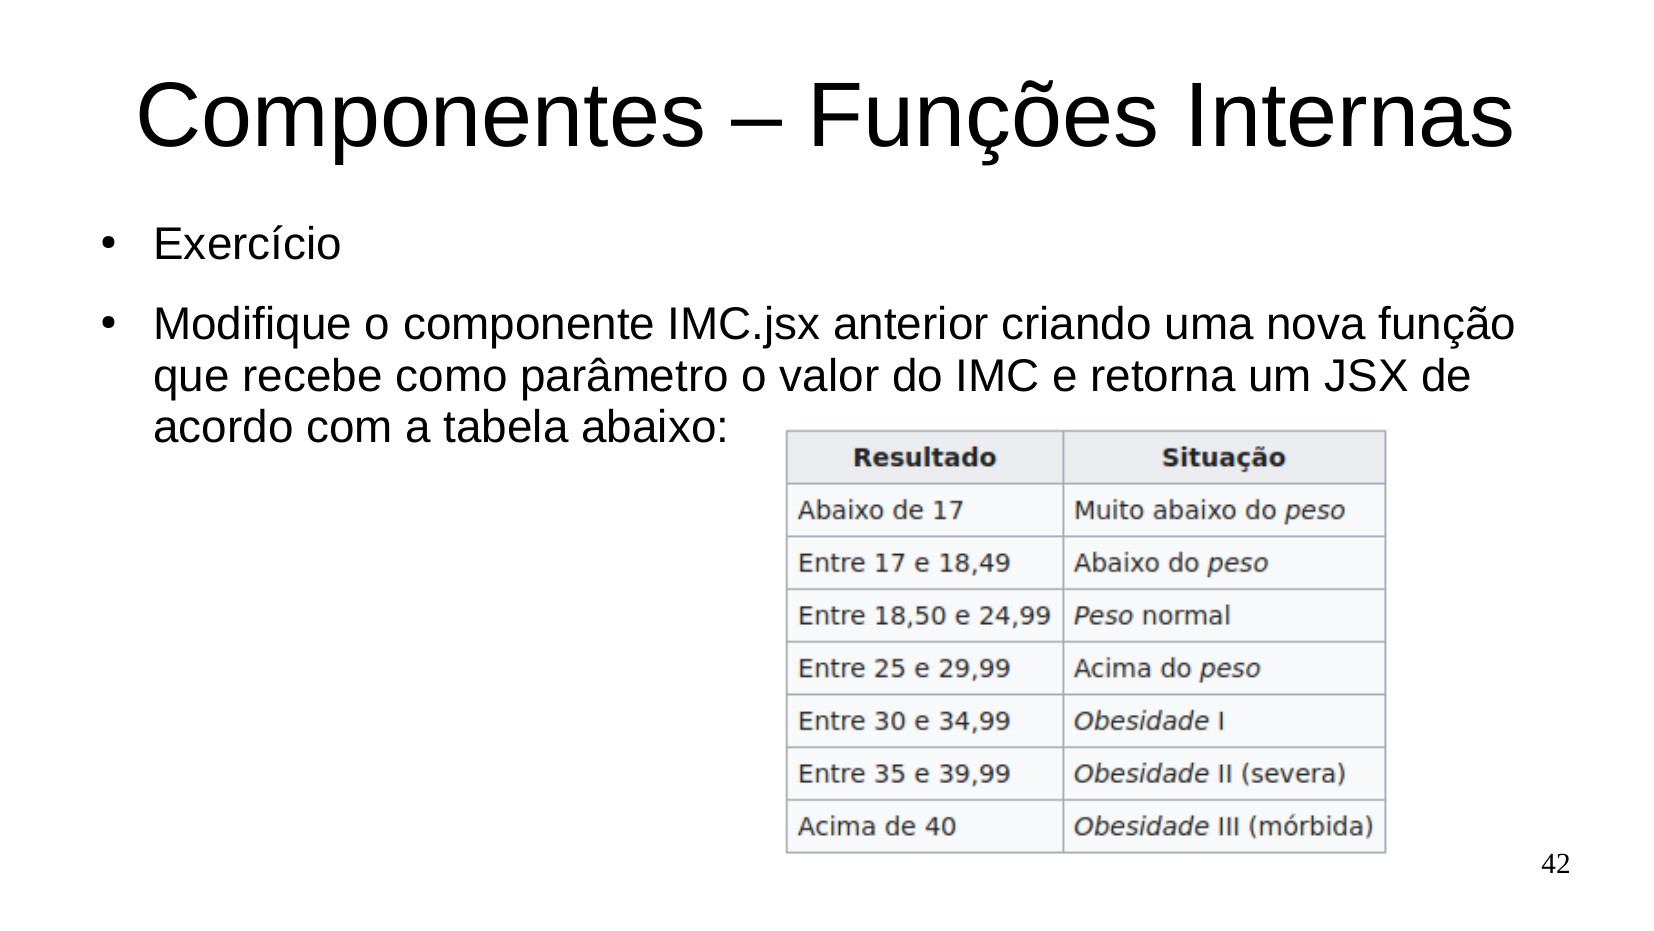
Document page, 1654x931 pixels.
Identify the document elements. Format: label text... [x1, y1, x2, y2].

list Exercício Modifique o componente IMC.jsx anterior criando uma nova função que recebe como parâmetro o valor do IMC e retorna um JSX de acordo com a tabela abaixo: [82, 217, 1571, 758]
title Componentes – Funções Internas [82, 37, 1571, 193]
picture [779, 425, 1394, 864]
